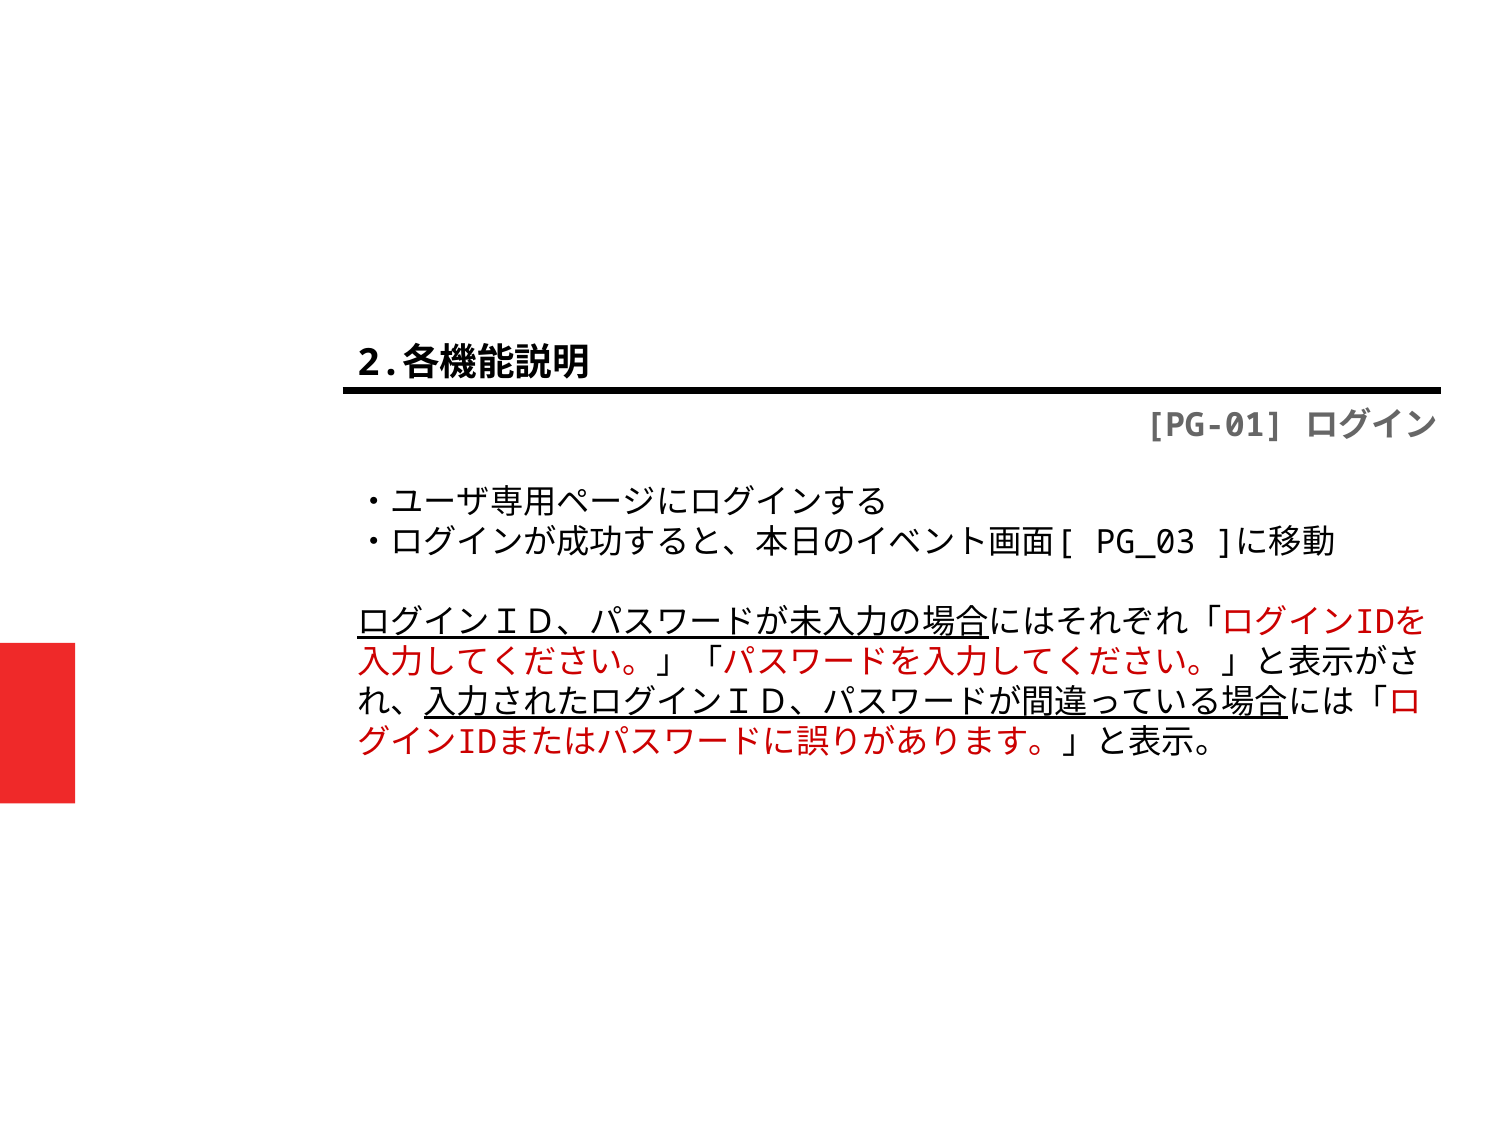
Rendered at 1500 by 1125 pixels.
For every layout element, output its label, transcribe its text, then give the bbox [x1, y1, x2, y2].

text_box 2.各機能説明 [PG-01] ログイン [342, 330, 1453, 473]
text_box ・ユーザ専用ページにログインする ・ログインが成功すると、本日のイベント画面[ PG_03 ]に移動 ログインＩＤ、パスワードが未入力の場合にはそれぞれ「ログインIDを入力してください。」「パスワードを入力してください。」と表示がされ、入力されたログインＩＤ、パスワードが間違っている場合には「ログインIDまたはパスワードに誤りがあります。」と表示。 [342, 473, 1465, 888]
